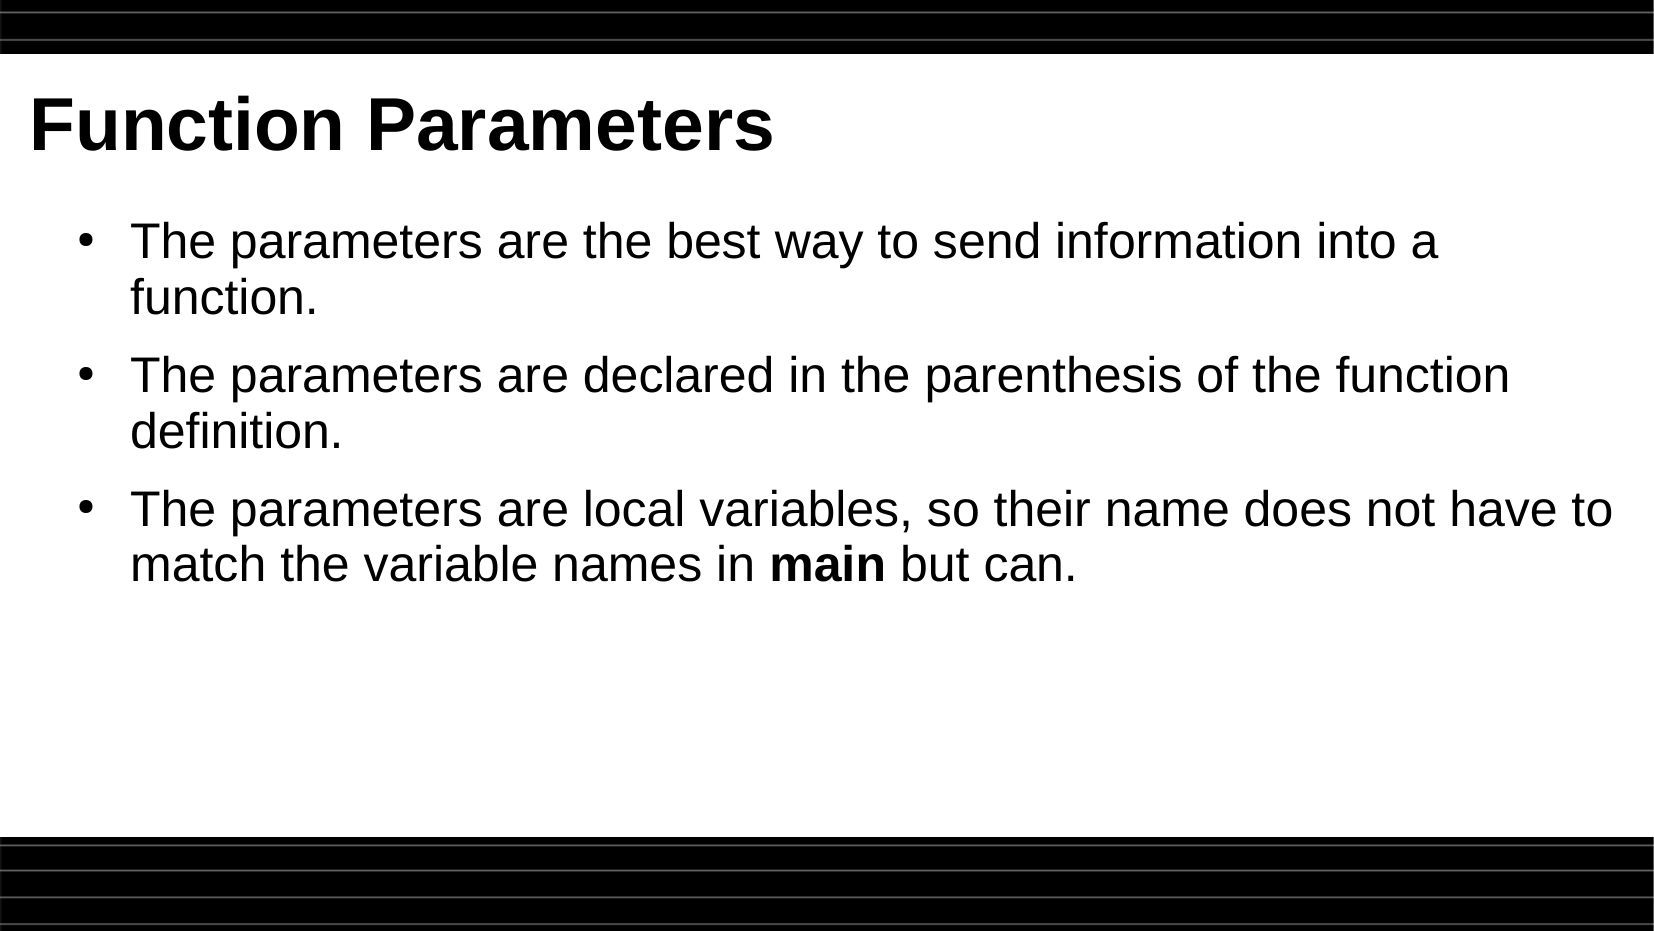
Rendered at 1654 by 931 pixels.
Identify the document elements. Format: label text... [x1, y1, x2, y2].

picture [0, 0, 1654, 54]
picture [0, 837, 1654, 931]
list The parameters are the best way to send information into a function. The parameters are declared in the parenthesis of the function definition. The parameters are local variables, so their name does not have to match the variable names in main but can. [59, 213, 1636, 826]
text_box Function Parameters [15, 75, 1546, 174]
